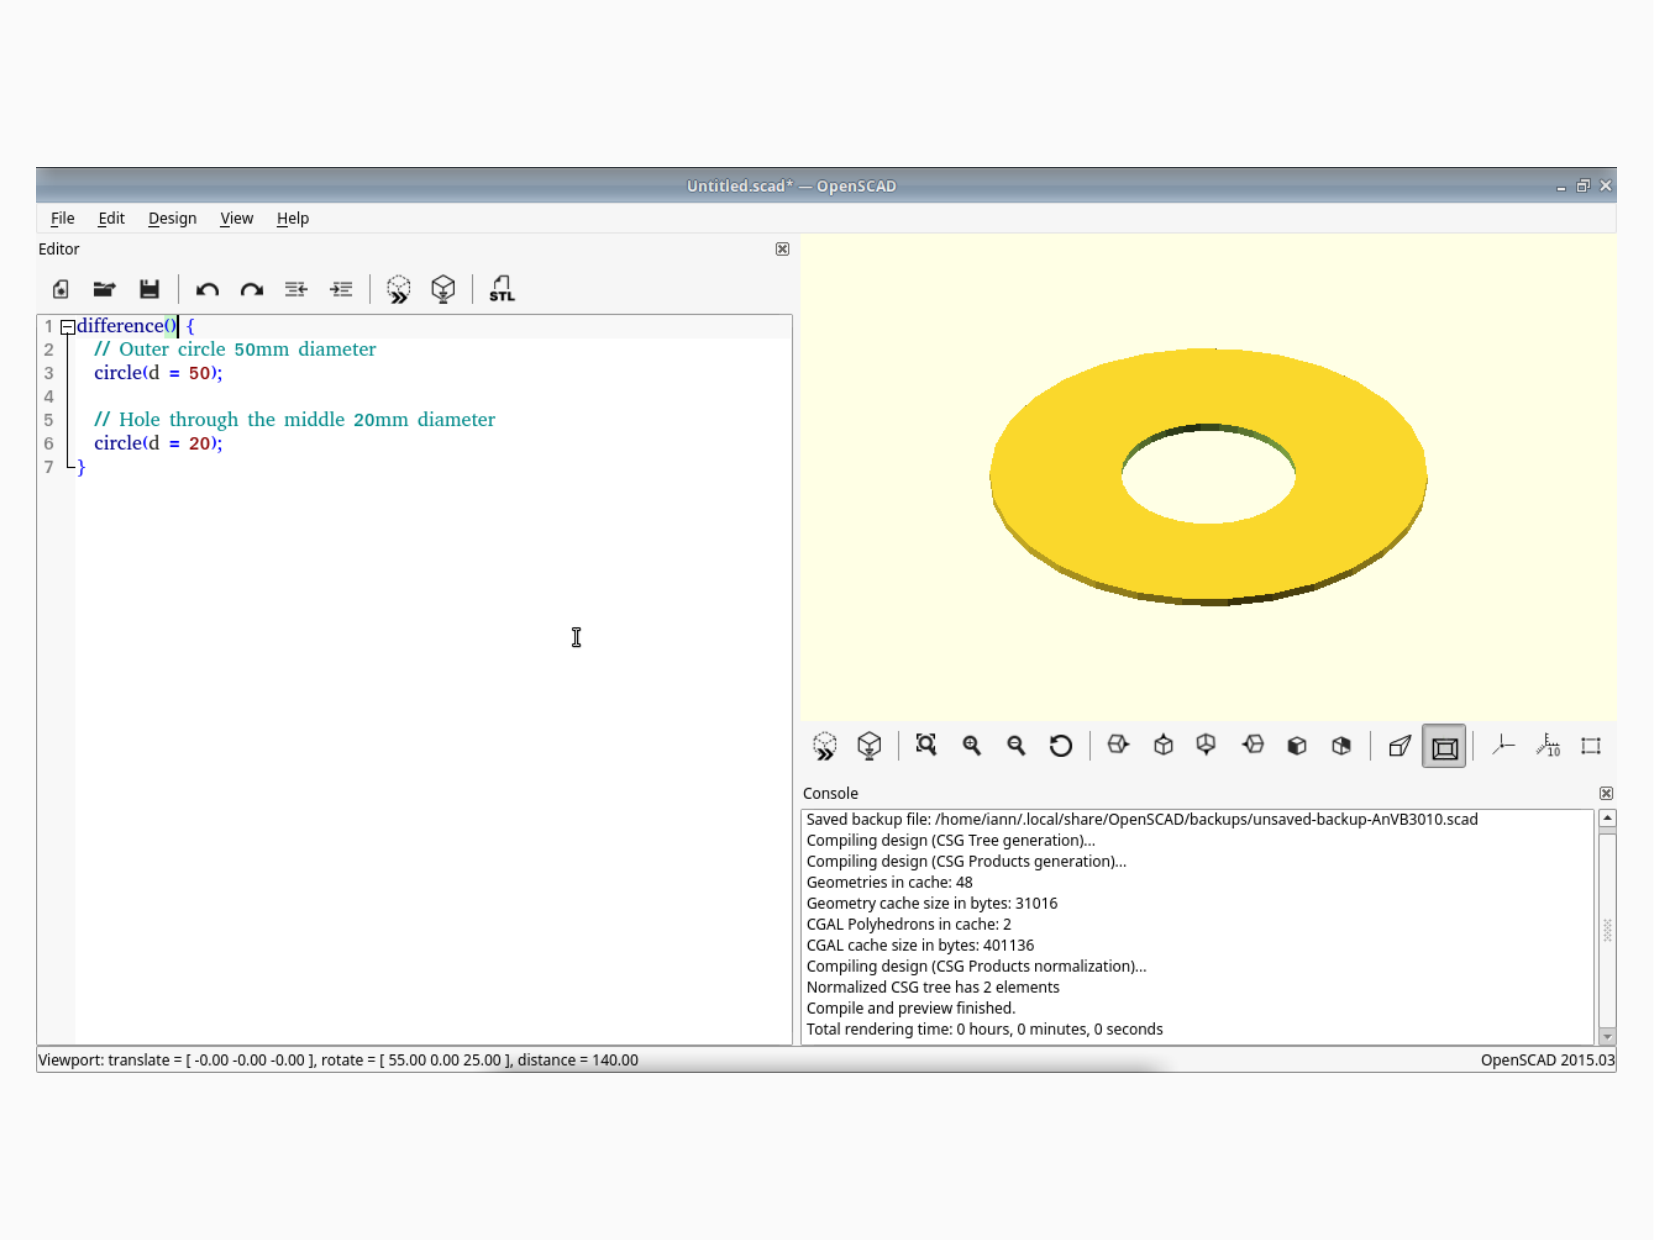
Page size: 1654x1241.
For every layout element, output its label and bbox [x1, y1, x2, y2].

picture [36, 167, 1617, 1074]
